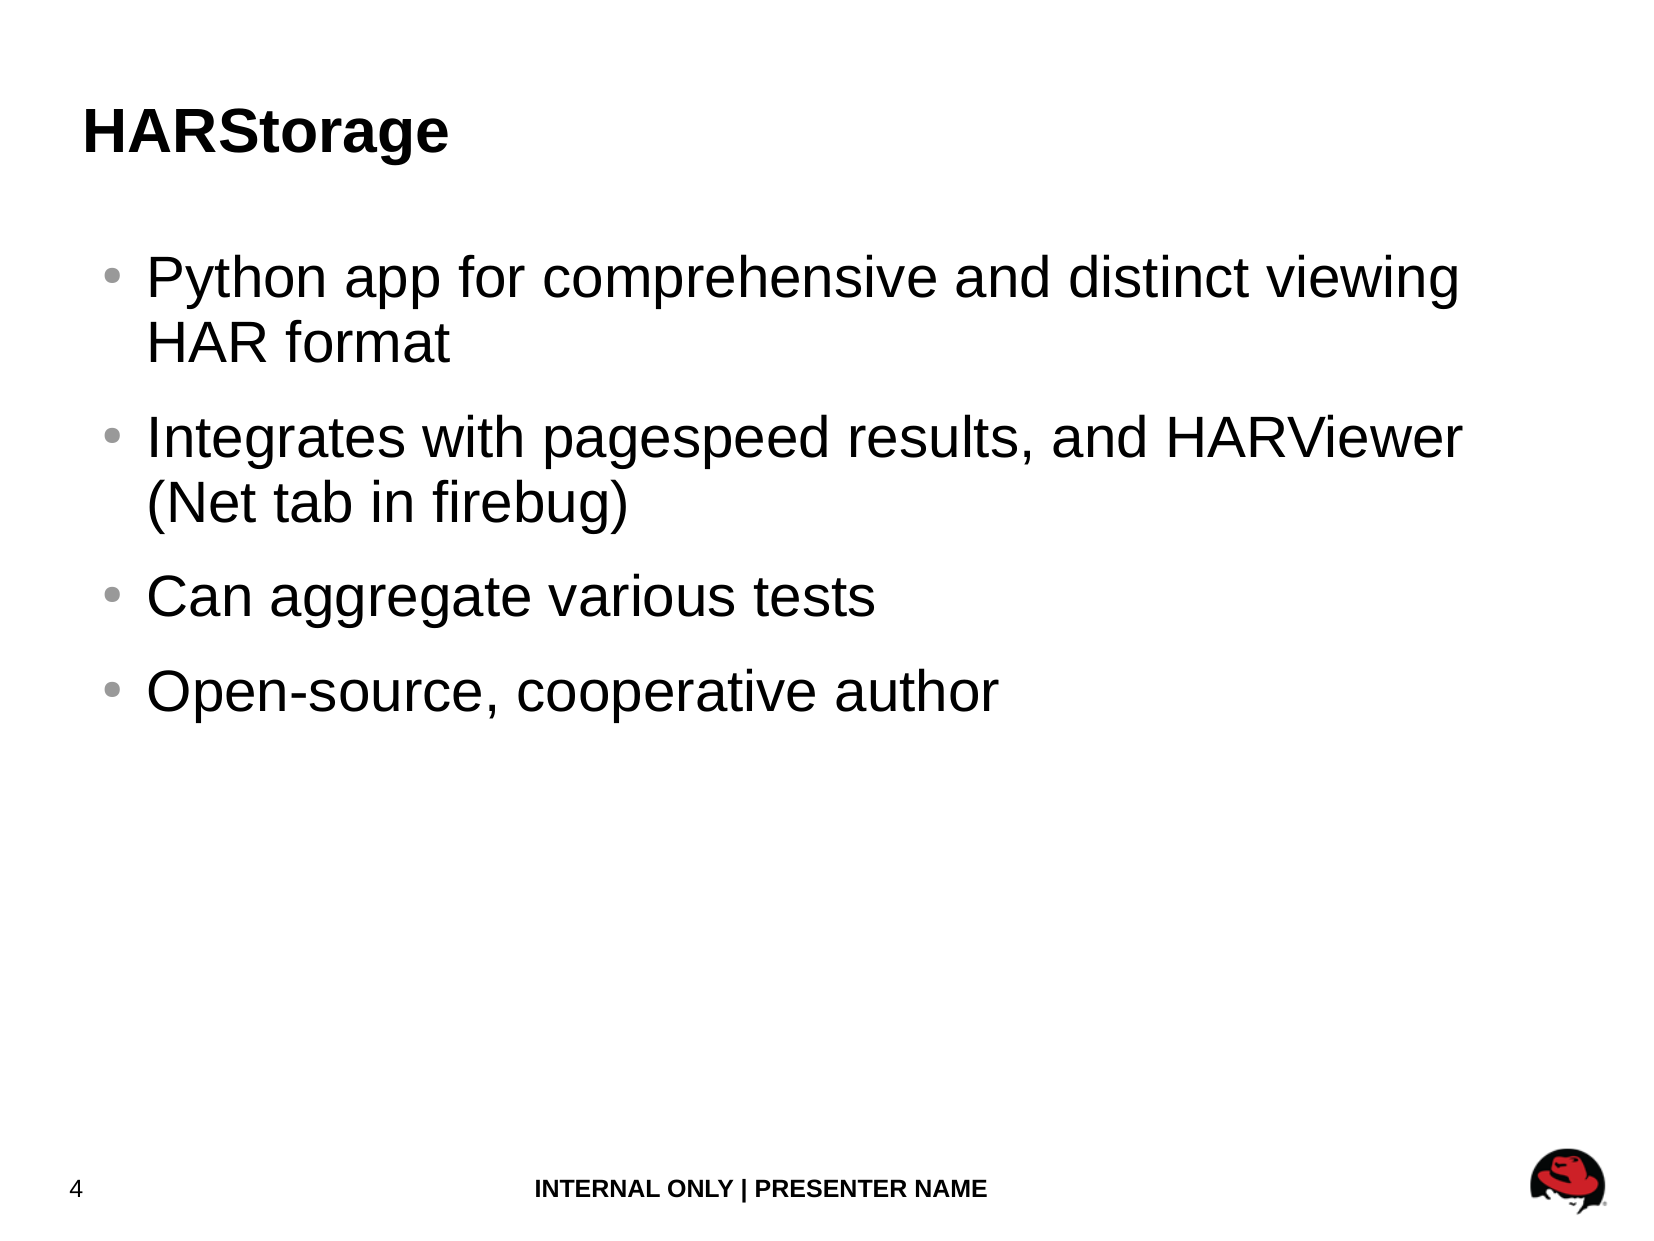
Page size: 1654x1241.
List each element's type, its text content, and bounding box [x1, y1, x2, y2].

picture [1529, 1146, 1613, 1224]
title HARStorage [82, 37, 1571, 226]
list Python app for comprehensive and distinct viewing HAR format Integrates with pagespeed results, and HARViewer (Net tab in firebug) Can aggregate various tests Open-source, cooperative author [86, 244, 1576, 1039]
